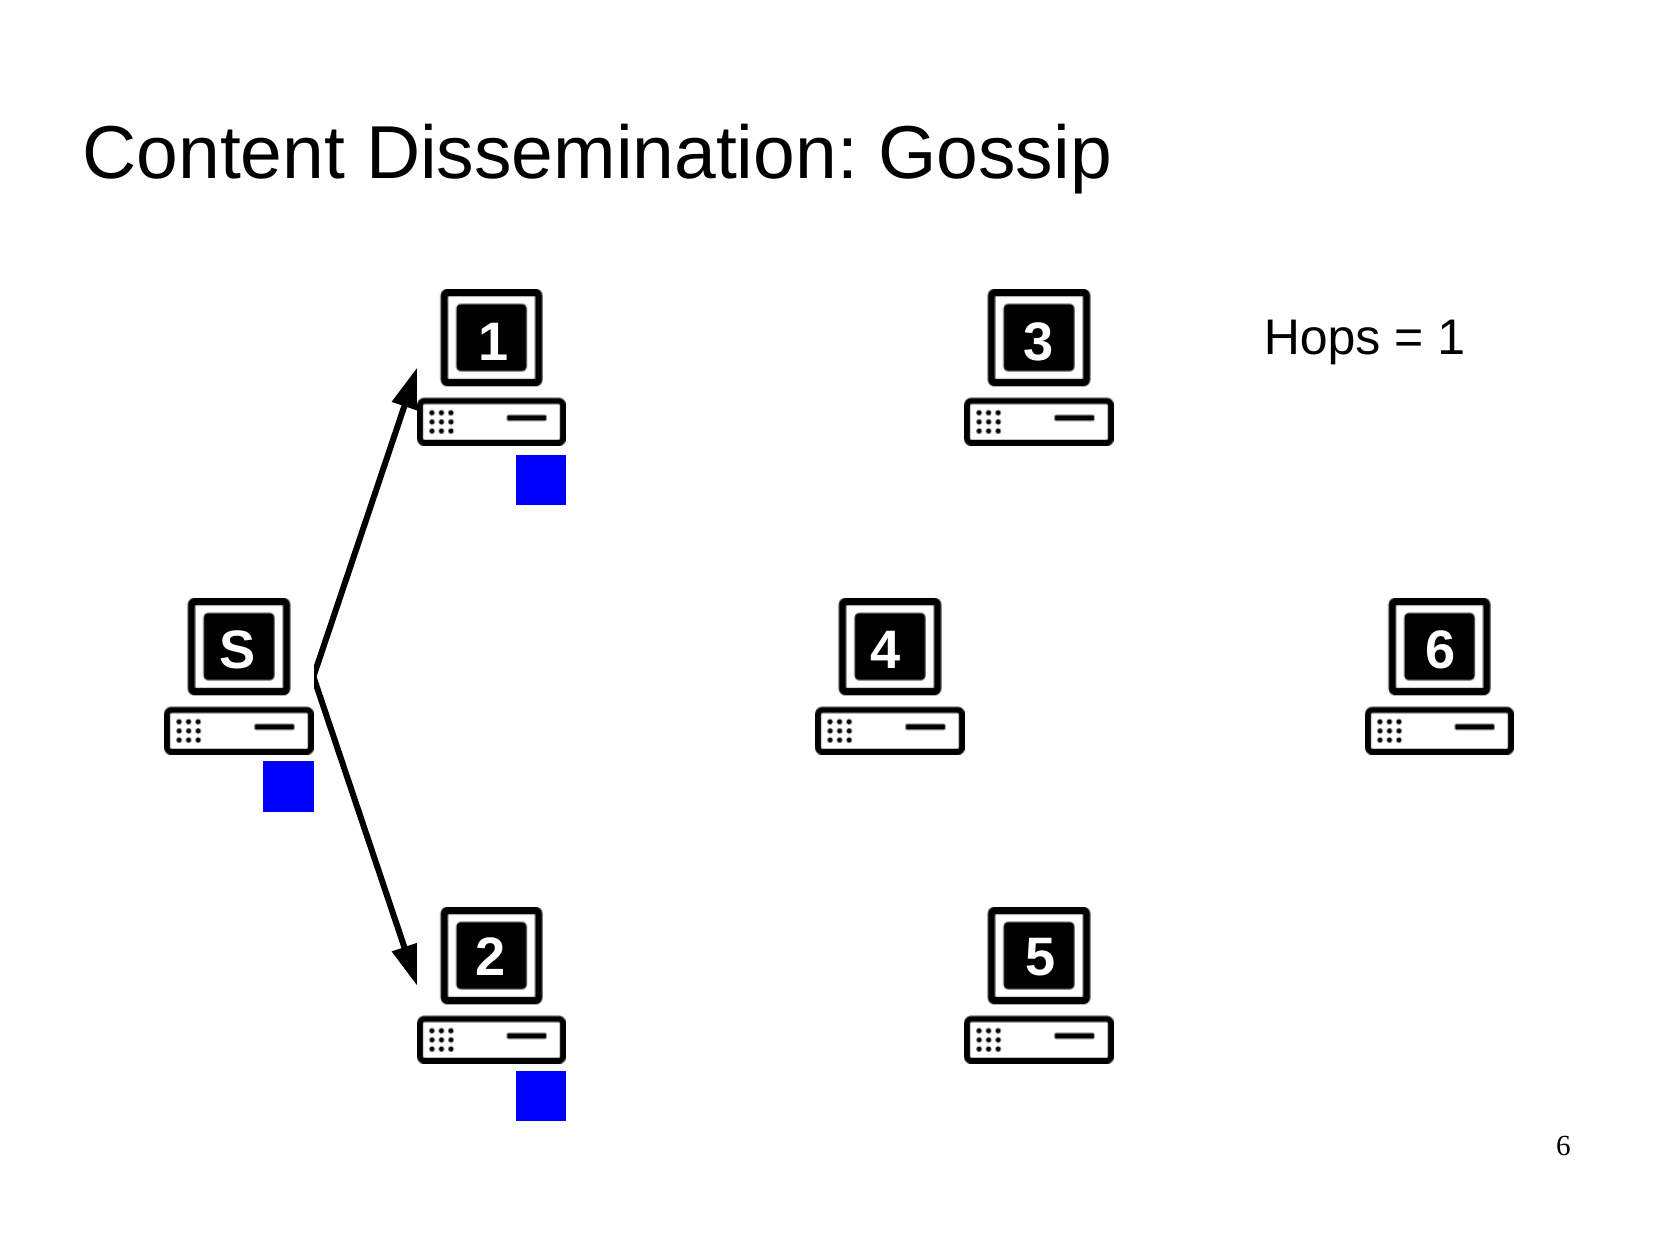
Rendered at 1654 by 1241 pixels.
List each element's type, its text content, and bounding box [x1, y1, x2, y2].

text_box 6 [1410, 611, 1468, 688]
text_box 3 [1009, 303, 1067, 380]
text_box [263, 761, 314, 812]
text_box 2 [460, 918, 518, 994]
text_box [516, 1071, 566, 1121]
picture [164, 598, 314, 755]
text_box [516, 455, 566, 505]
picture [964, 907, 1114, 1064]
text_box 1 [463, 303, 521, 380]
text_box [1248, 301, 1502, 372]
picture [417, 289, 566, 446]
text_box 4 [855, 611, 913, 688]
title Content Dissemination: Gossip [82, 49, 1571, 257]
text_box 5 [1010, 918, 1068, 994]
text_box S [204, 611, 262, 688]
picture [1365, 598, 1514, 755]
picture [417, 907, 566, 1064]
picture [964, 289, 1114, 446]
picture [815, 598, 965, 755]
